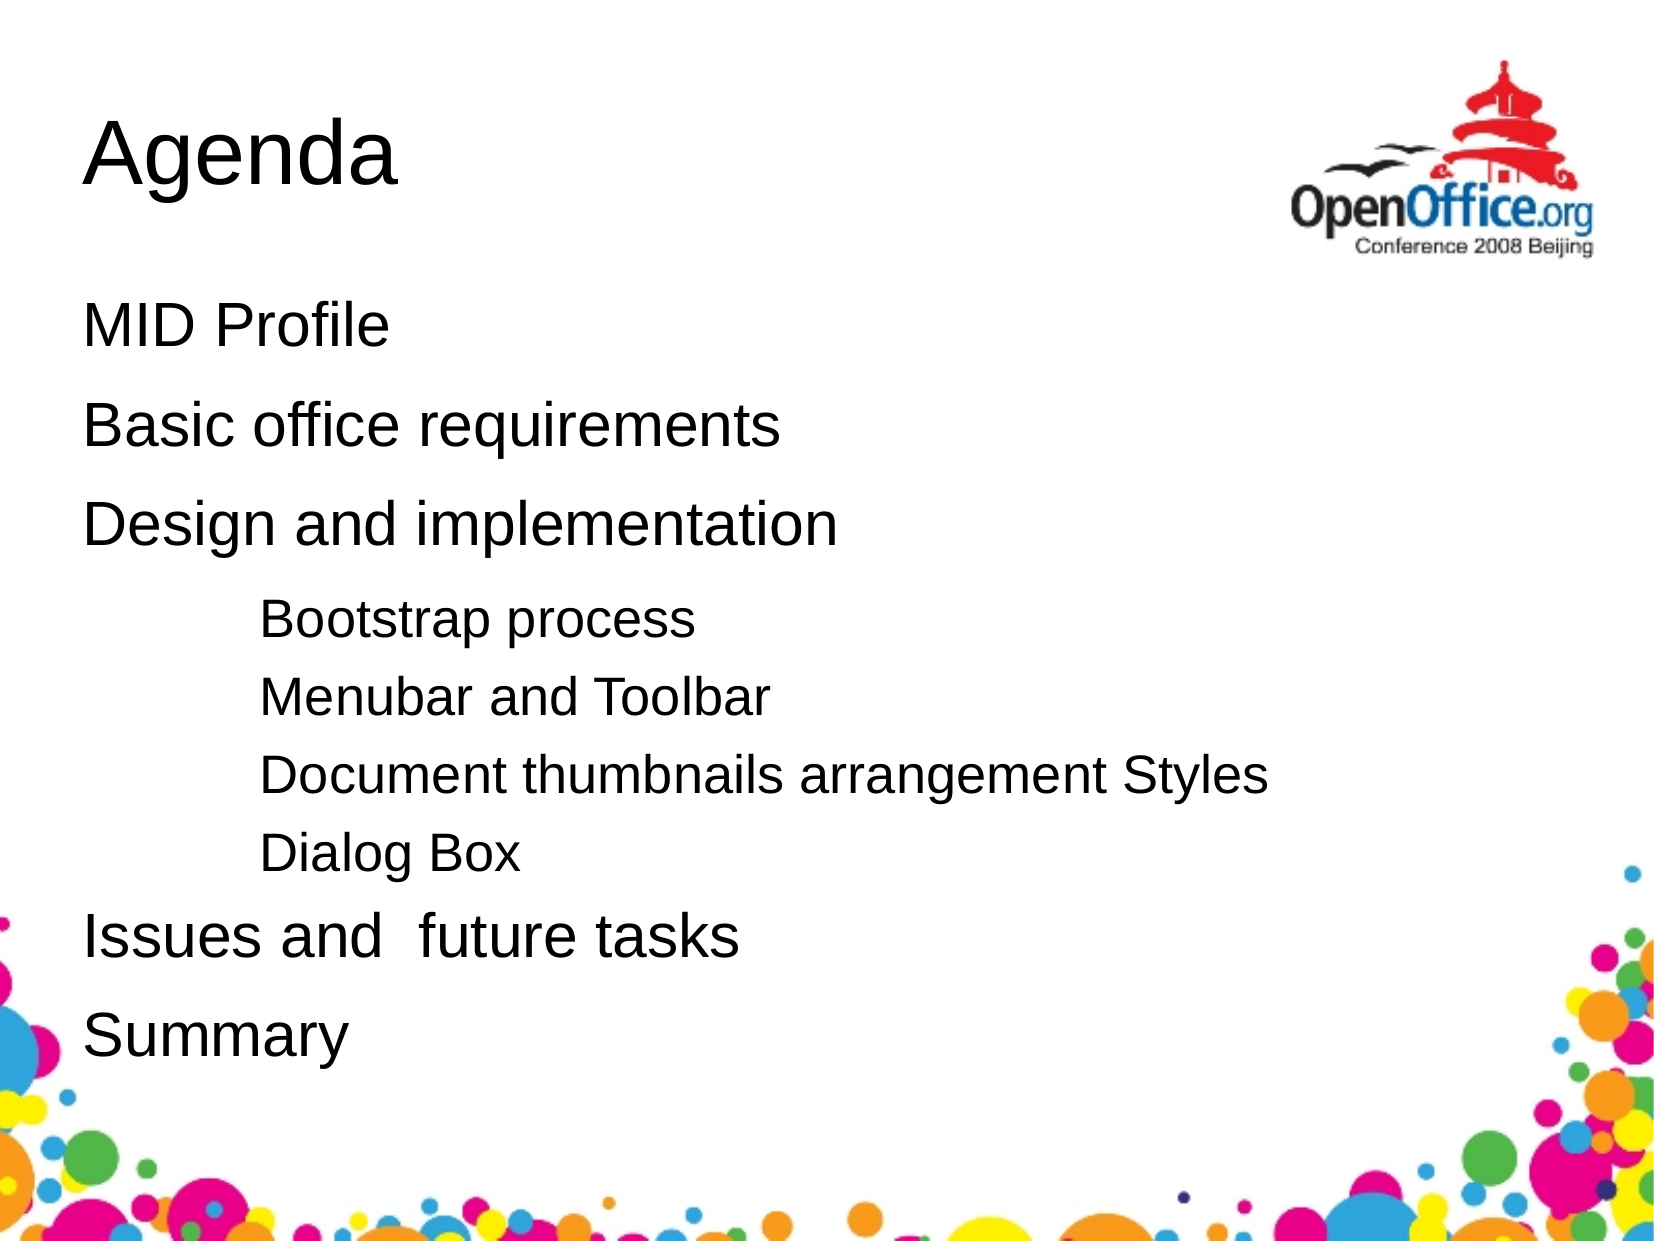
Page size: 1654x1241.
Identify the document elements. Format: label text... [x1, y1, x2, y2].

title Agenda [82, 49, 1571, 257]
picture [0, 0, 1654, 1241]
list MID Profile Basic office requirements Design and implementation Bootstrap process Menubar and Toolbar Document thumbnails arrangement Styles Dialog Box Issues and future tasks Summary [82, 290, 1571, 1094]
